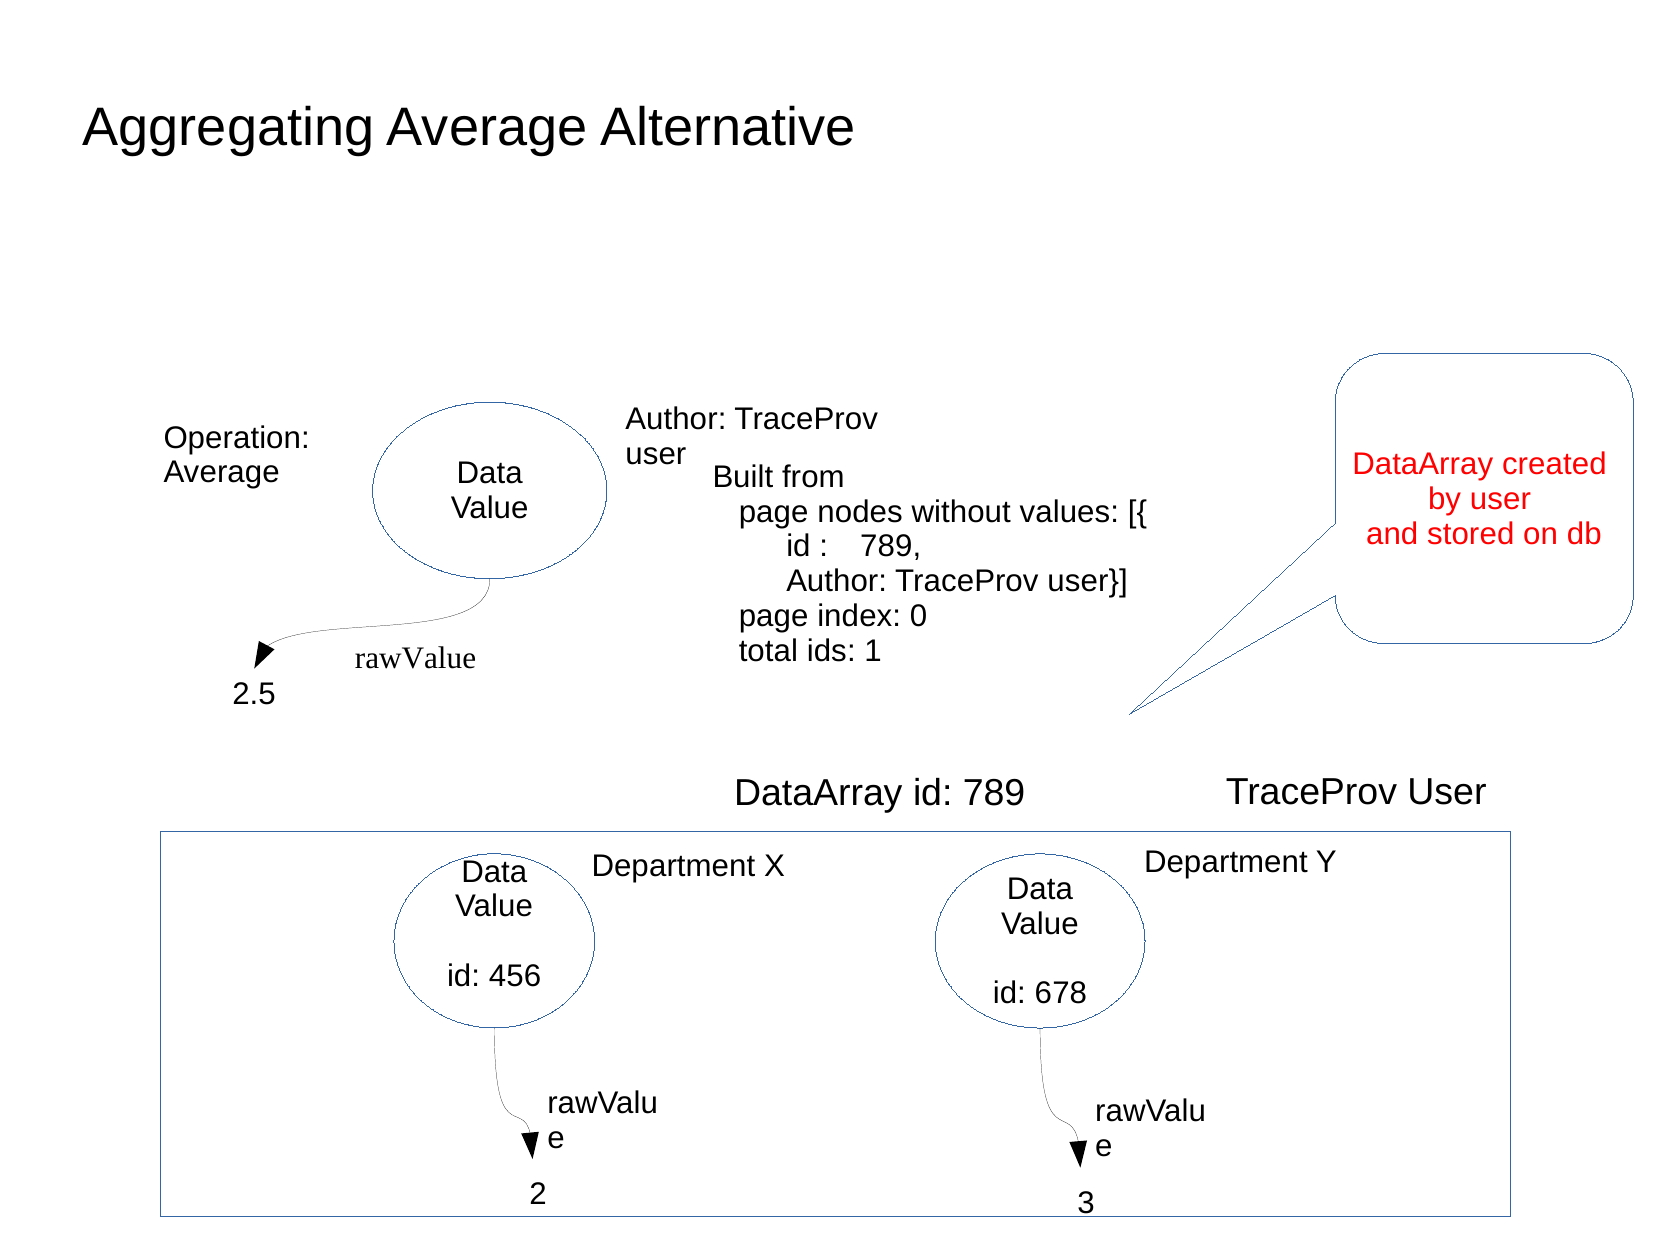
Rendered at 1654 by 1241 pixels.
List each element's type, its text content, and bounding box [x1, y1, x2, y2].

text_box Aggregating Average Alternative [67, 89, 873, 165]
text_box DataArray created by user and stored on db [1129, 353, 1634, 715]
text_box Department X [576, 840, 832, 891]
text_box 2.5 [214, 668, 295, 710]
text_box rawValue [532, 1077, 691, 1128]
text_box Operation: Average [148, 412, 359, 497]
text_box Author: TraceProv user [610, 394, 963, 444]
text_box 2 [498, 1168, 578, 1211]
text_box Data Value [372, 402, 607, 579]
text_box 3 [1046, 1177, 1126, 1219]
text_box rawValue [1080, 1086, 1239, 1136]
text_box Data Value id: 456 [393, 853, 595, 1028]
text_box Built from page nodes without values: [{ id : 789, Author: TraceProv user}] page index: 0 total ids: 1 [697, 451, 1231, 675]
text_box Department Y [1129, 837, 1384, 887]
text_box TraceProv User [1210, 762, 1546, 820]
text_box DataArray id: 789 [719, 763, 1048, 821]
text_box [160, 831, 1511, 1217]
text_box Data Value id: 678 [935, 853, 1146, 1029]
